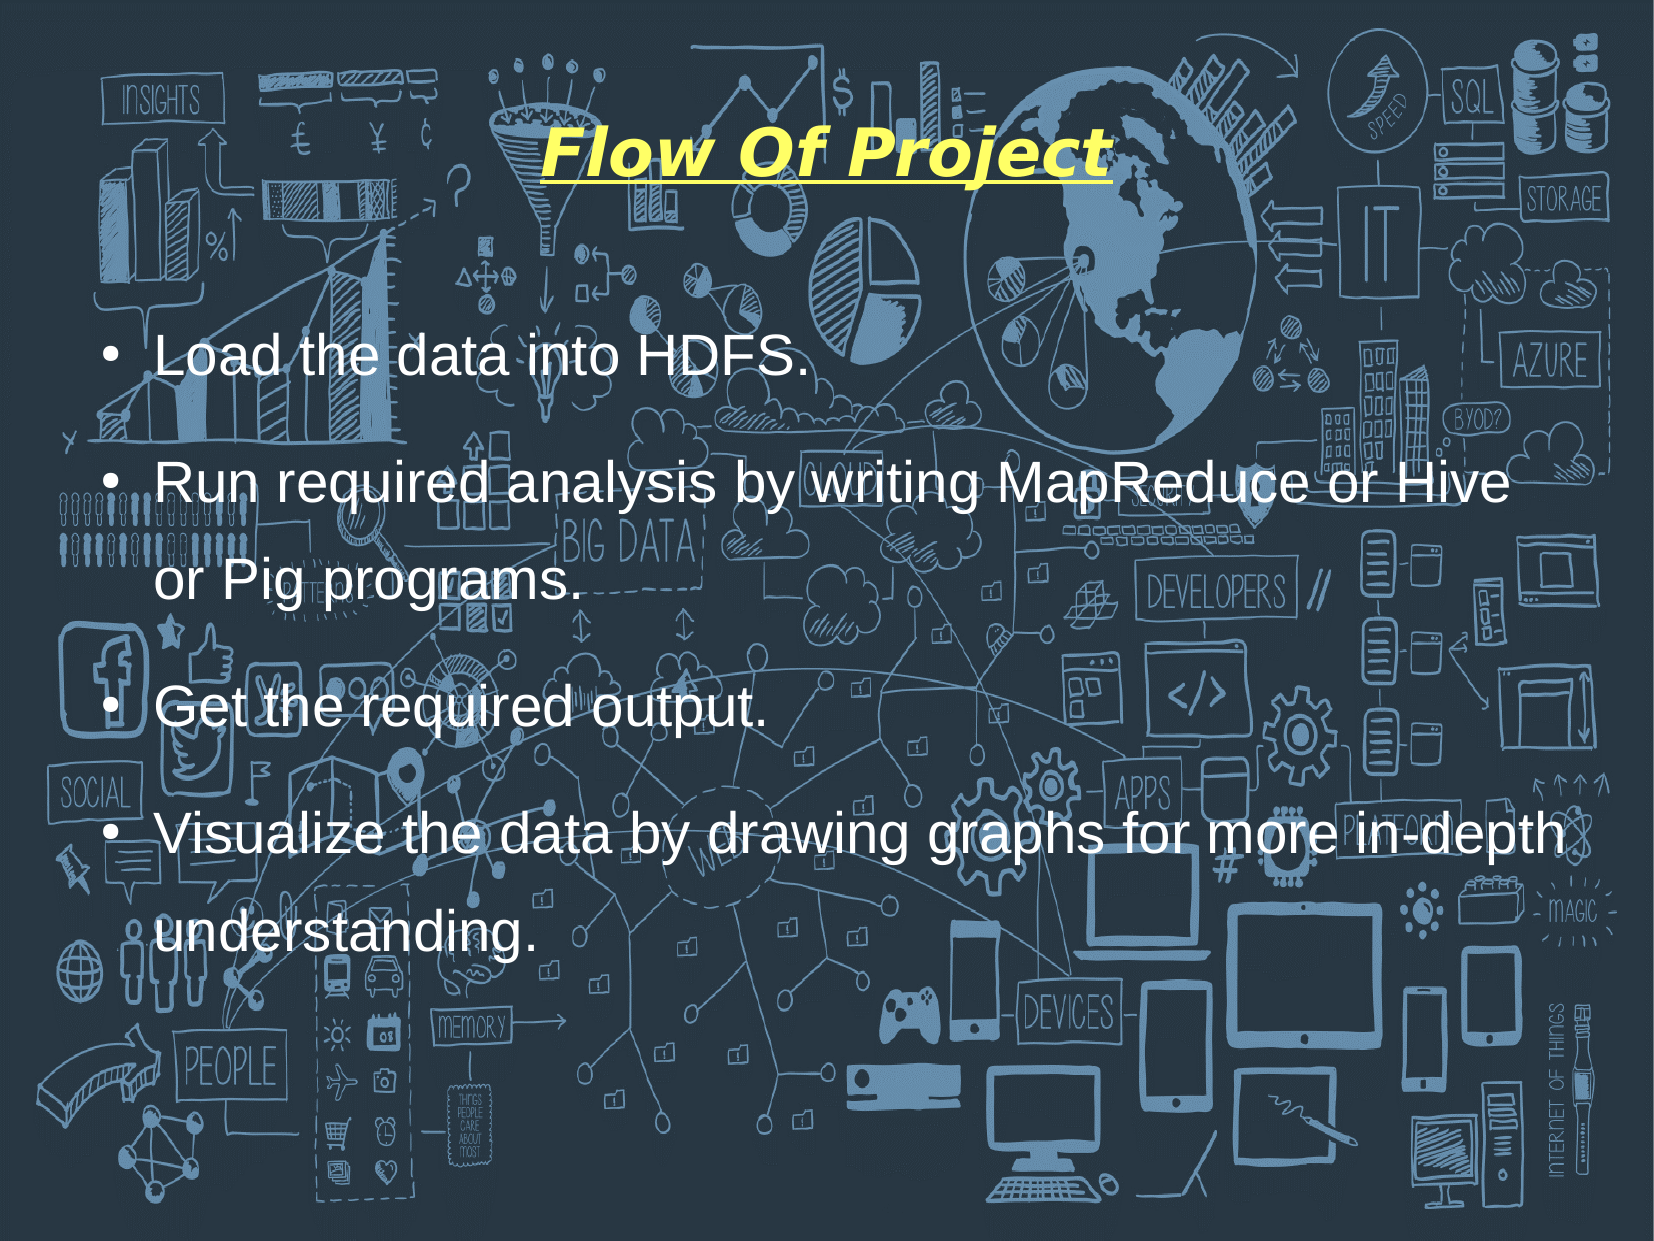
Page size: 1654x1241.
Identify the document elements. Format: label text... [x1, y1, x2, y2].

picture [0, 0, 1654, 1241]
list Load the data into HDFS. Run required analysis by writing MapReduce or Hive or Pig programs. Get the required output. Visualize the data by drawing graphs for more in-depth understanding. [82, 290, 1571, 1010]
title Flow Of Project [82, 49, 1571, 257]
